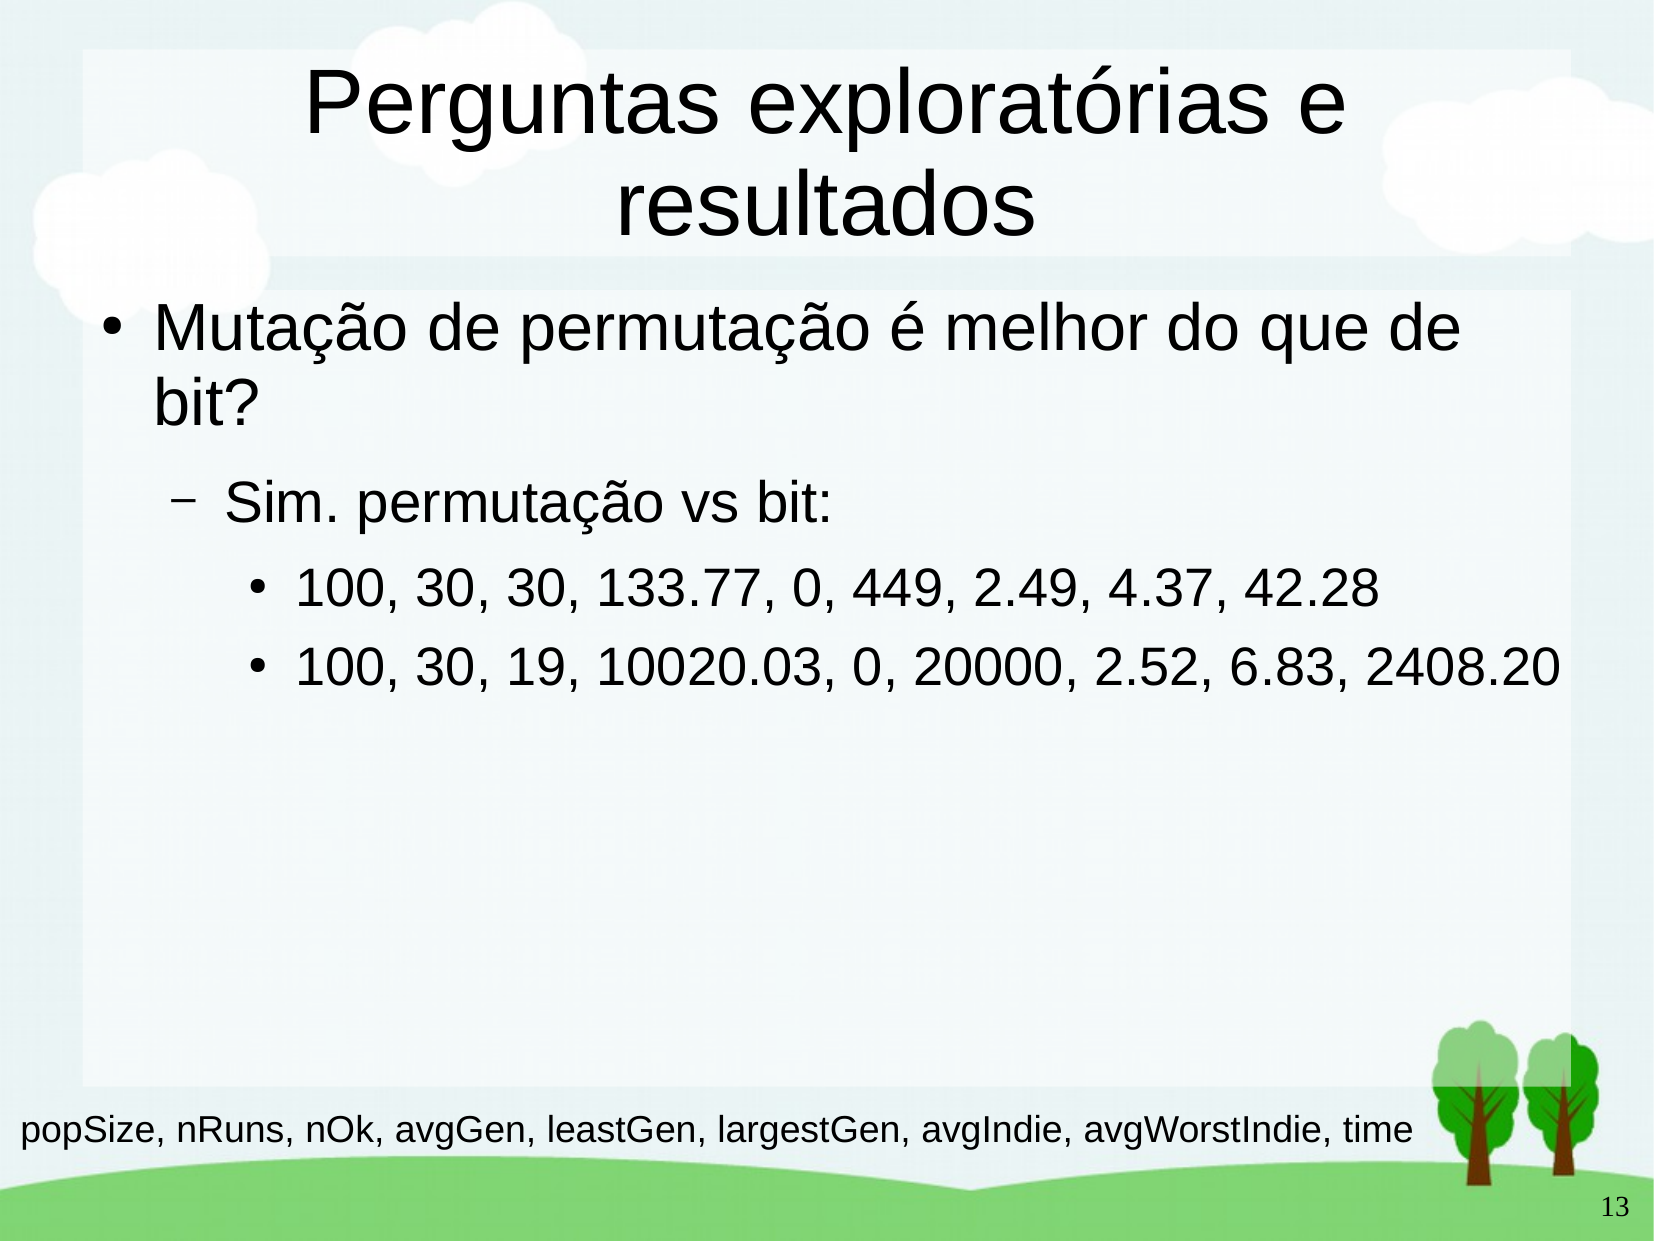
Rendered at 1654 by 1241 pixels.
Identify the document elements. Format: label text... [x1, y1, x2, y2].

title Perguntas exploratórias e resultados [82, 49, 1571, 257]
picture [0, 0, 1654, 1241]
text_box popSize, nRuns, nOk, avgGen, leastGen, largestGen, avgIndie, avgWorstIndie, time [5, 1100, 1489, 1158]
list Mutação de permutação é melhor do que de bit? Sim. permutação vs bit: 100, 30, 30, 133.77, 0, 449, 2.49, 4.37, 42.28 100, 30, 19, 10020.03, 0, 20000, 2.52, 6.83, 2408.20 [82, 290, 1571, 1087]
